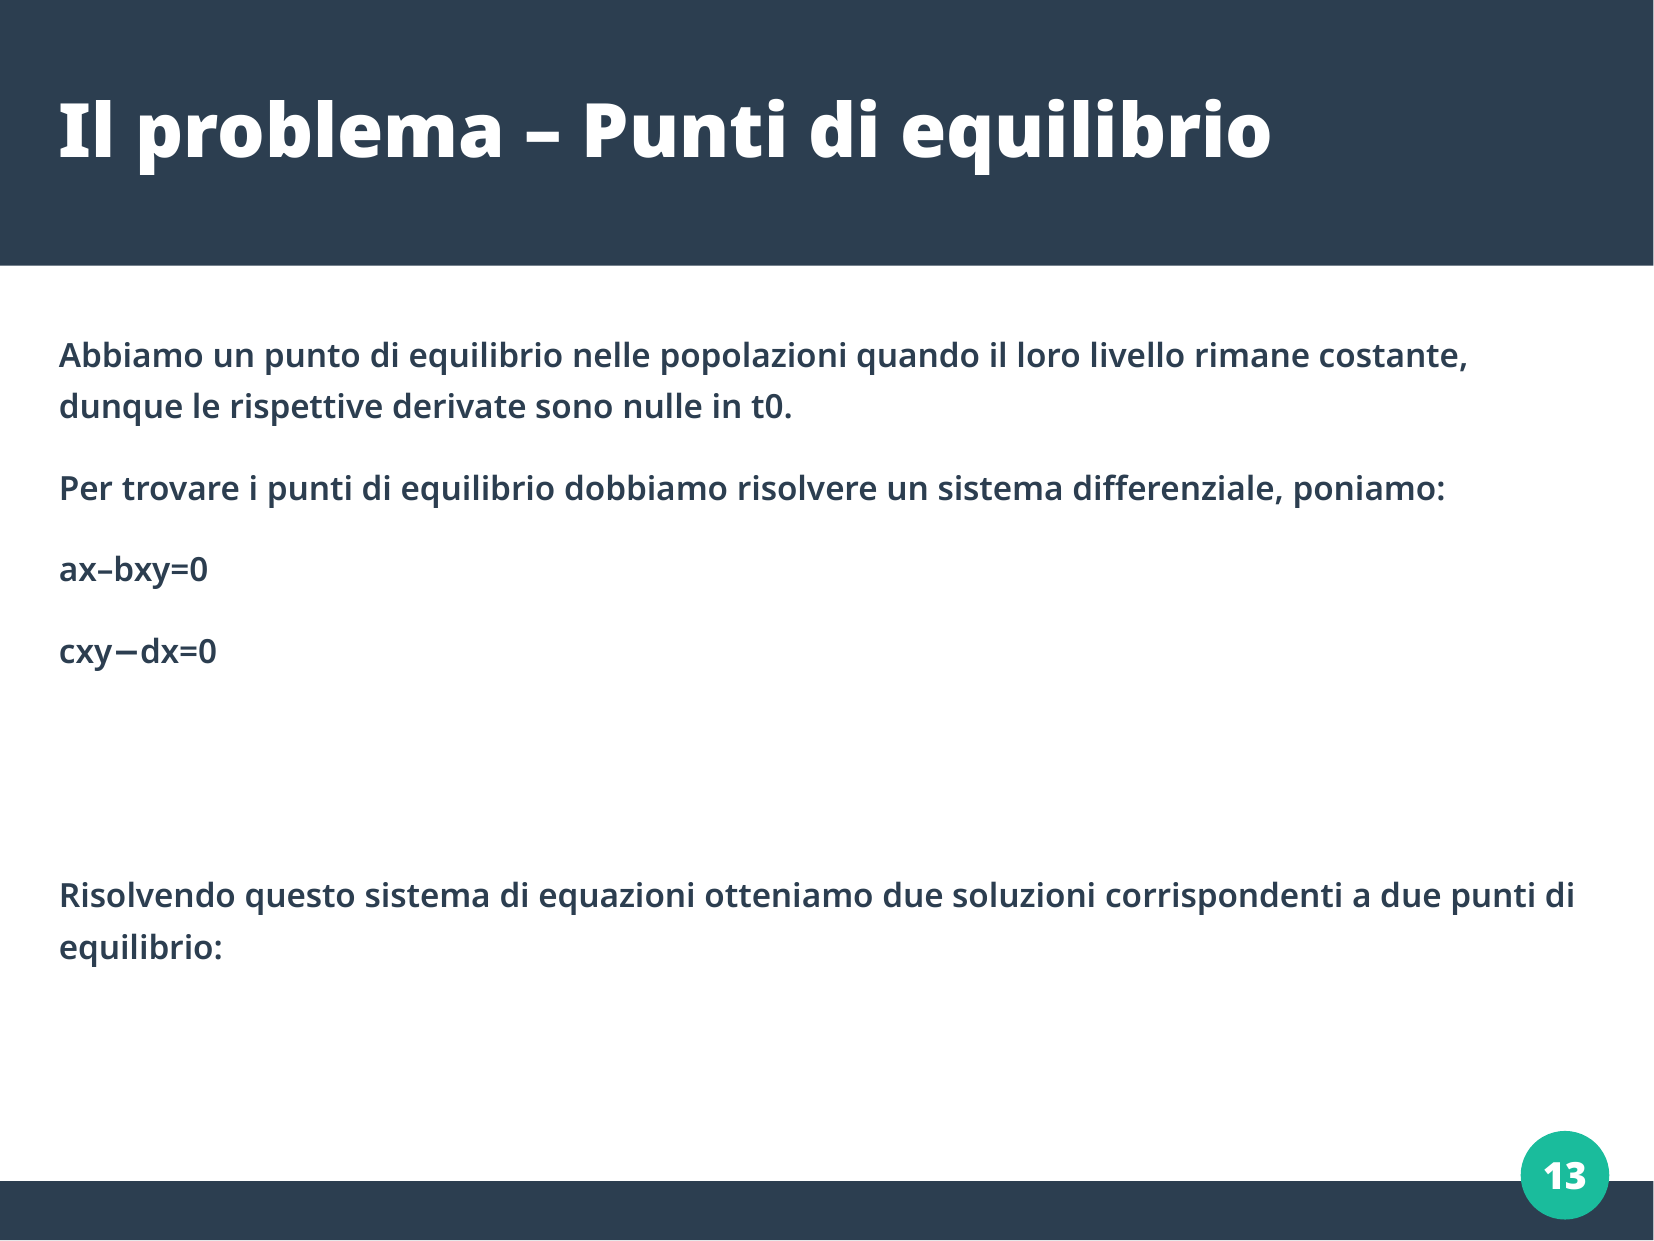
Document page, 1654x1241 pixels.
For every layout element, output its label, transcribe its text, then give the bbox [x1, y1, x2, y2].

title Il problema – Punti di equilibrio [59, 49, 1595, 207]
list Abbiamo un punto di equilibrio nelle popolazioni quando il loro livello rimane costante, dunque le rispettive derivate sono nulle in t0. Per trovare i punti di equilibrio dobbiamo risolvere un sistema differenziale, poniamo: ax–bxy=0 cxy−dx=0 Risolvendo questo sistema di equazioni otteniamo due soluzioni corrispondenti a due punti di equilibrio: [59, 324, 1595, 1134]
